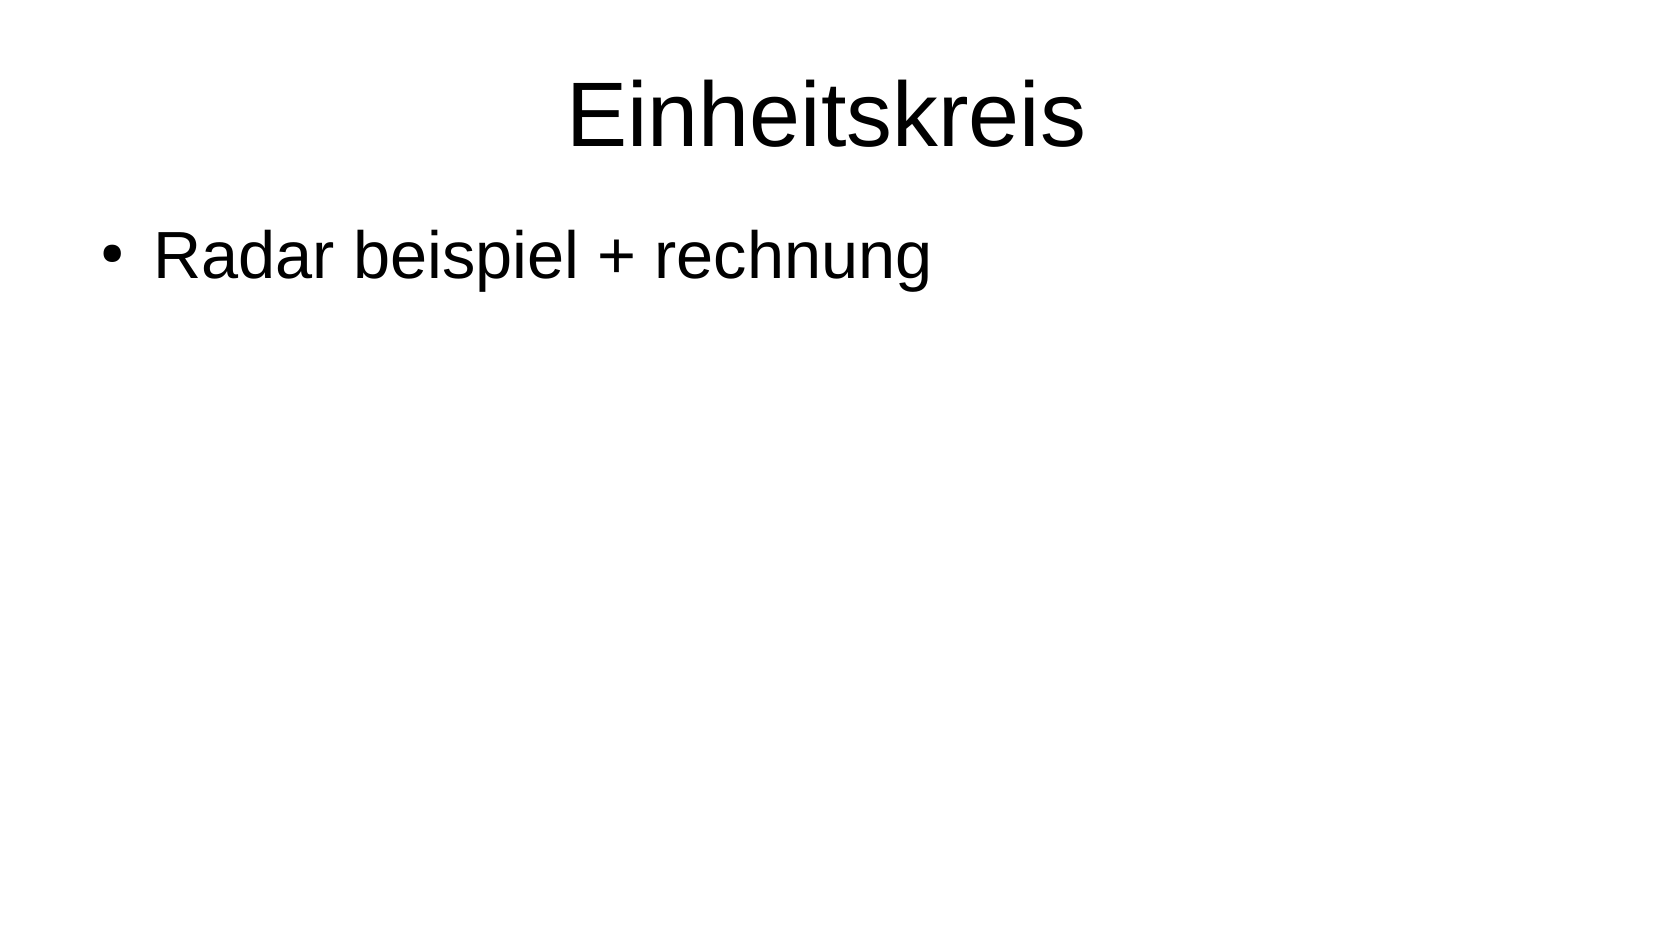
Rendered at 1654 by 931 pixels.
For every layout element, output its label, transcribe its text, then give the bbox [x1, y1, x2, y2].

title Einheitskreis [82, 37, 1571, 193]
list Radar beispiel + rechnung [82, 217, 1571, 758]
